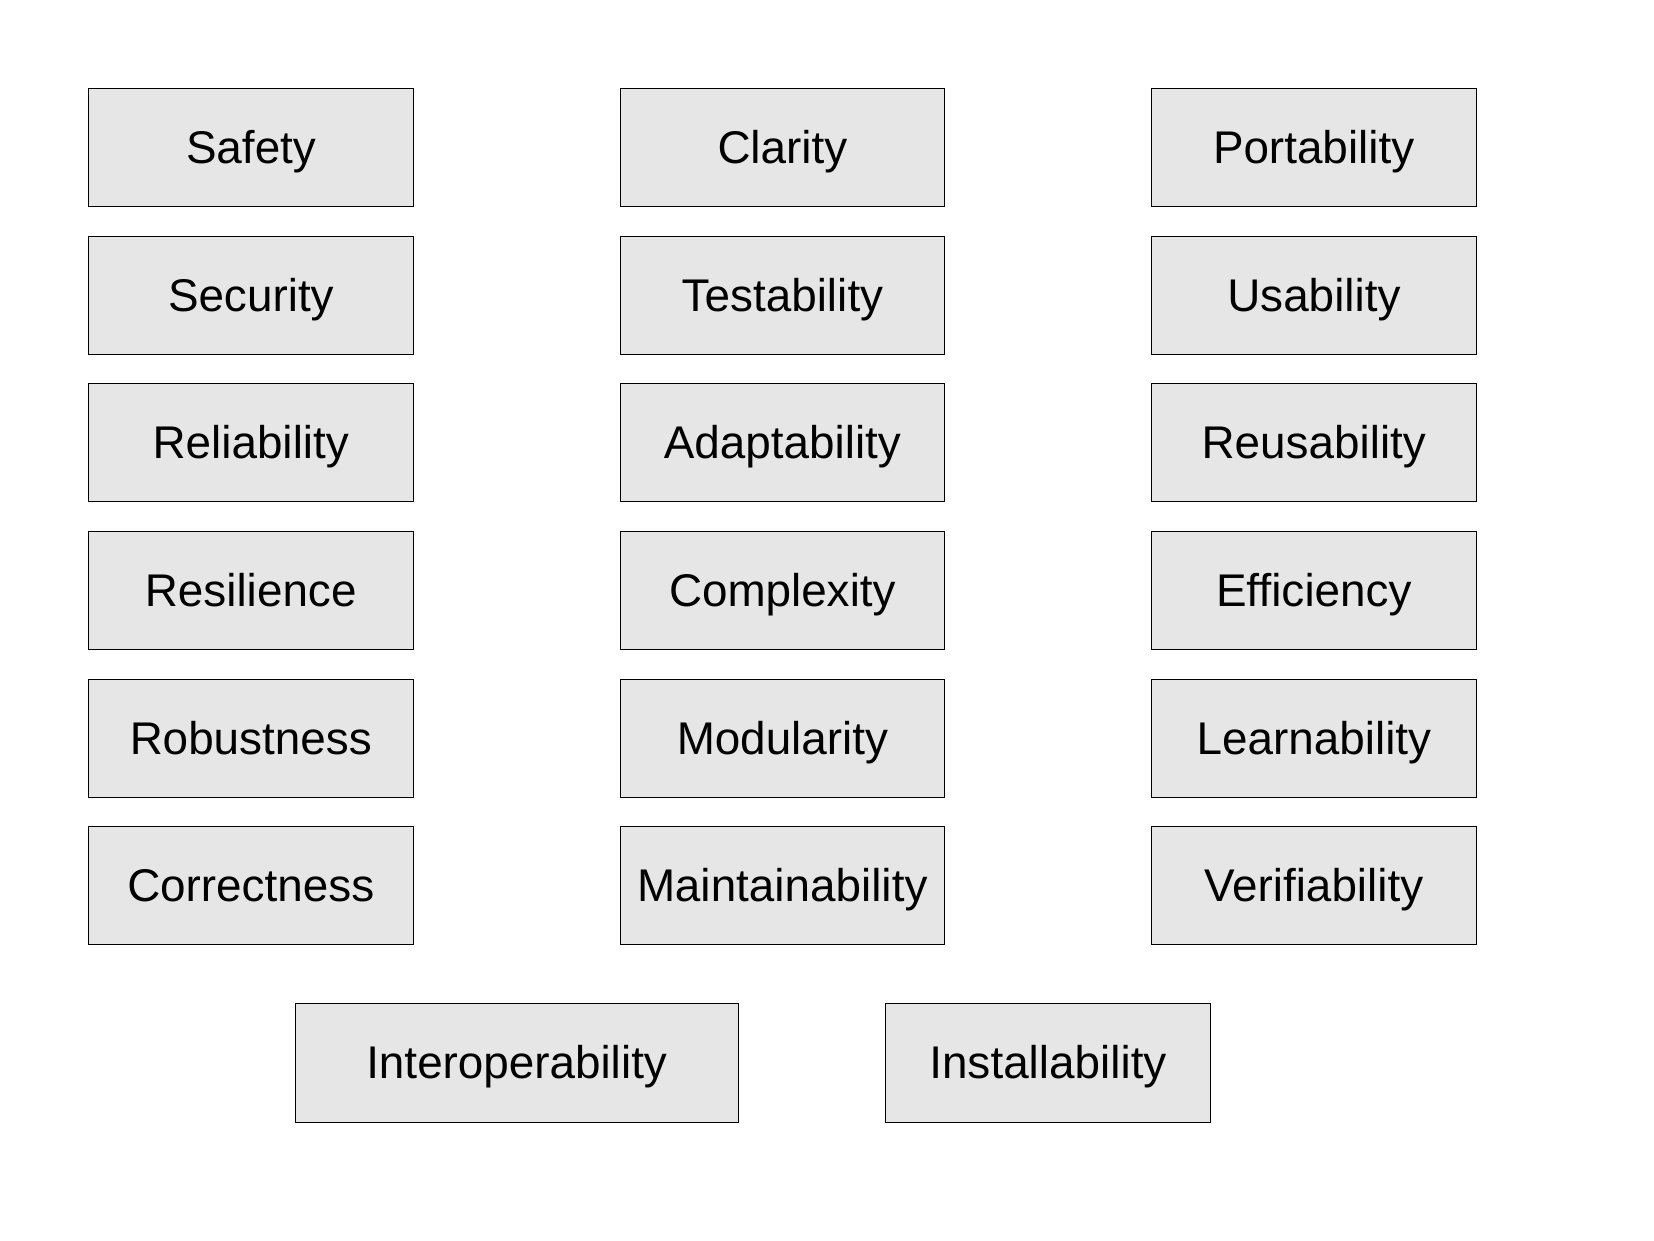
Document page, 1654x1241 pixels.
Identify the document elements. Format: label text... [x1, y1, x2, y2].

text_box Complexity [620, 531, 945, 650]
text_box Adaptability [620, 383, 945, 502]
text_box Safety [88, 88, 414, 207]
text_box Usability [1151, 236, 1477, 355]
text_box Installability [885, 1003, 1211, 1123]
text_box Efficiency [1151, 531, 1477, 650]
text_box Correctness [88, 826, 414, 945]
text_box Robustness [88, 679, 414, 798]
text_box Interoperability [295, 1003, 739, 1123]
text_box Resilience [88, 531, 414, 650]
text_box Learnability [1151, 679, 1477, 798]
text_box Testability [620, 236, 945, 355]
text_box Maintainability [620, 826, 945, 945]
text_box Portability [1151, 88, 1477, 207]
text_box Reusability [1151, 383, 1477, 502]
text_box Reliability [88, 383, 414, 502]
text_box Clarity [620, 88, 945, 207]
text_box Verifiability [1151, 826, 1477, 945]
text_box Modularity [620, 679, 945, 798]
text_box Security [88, 236, 414, 355]
